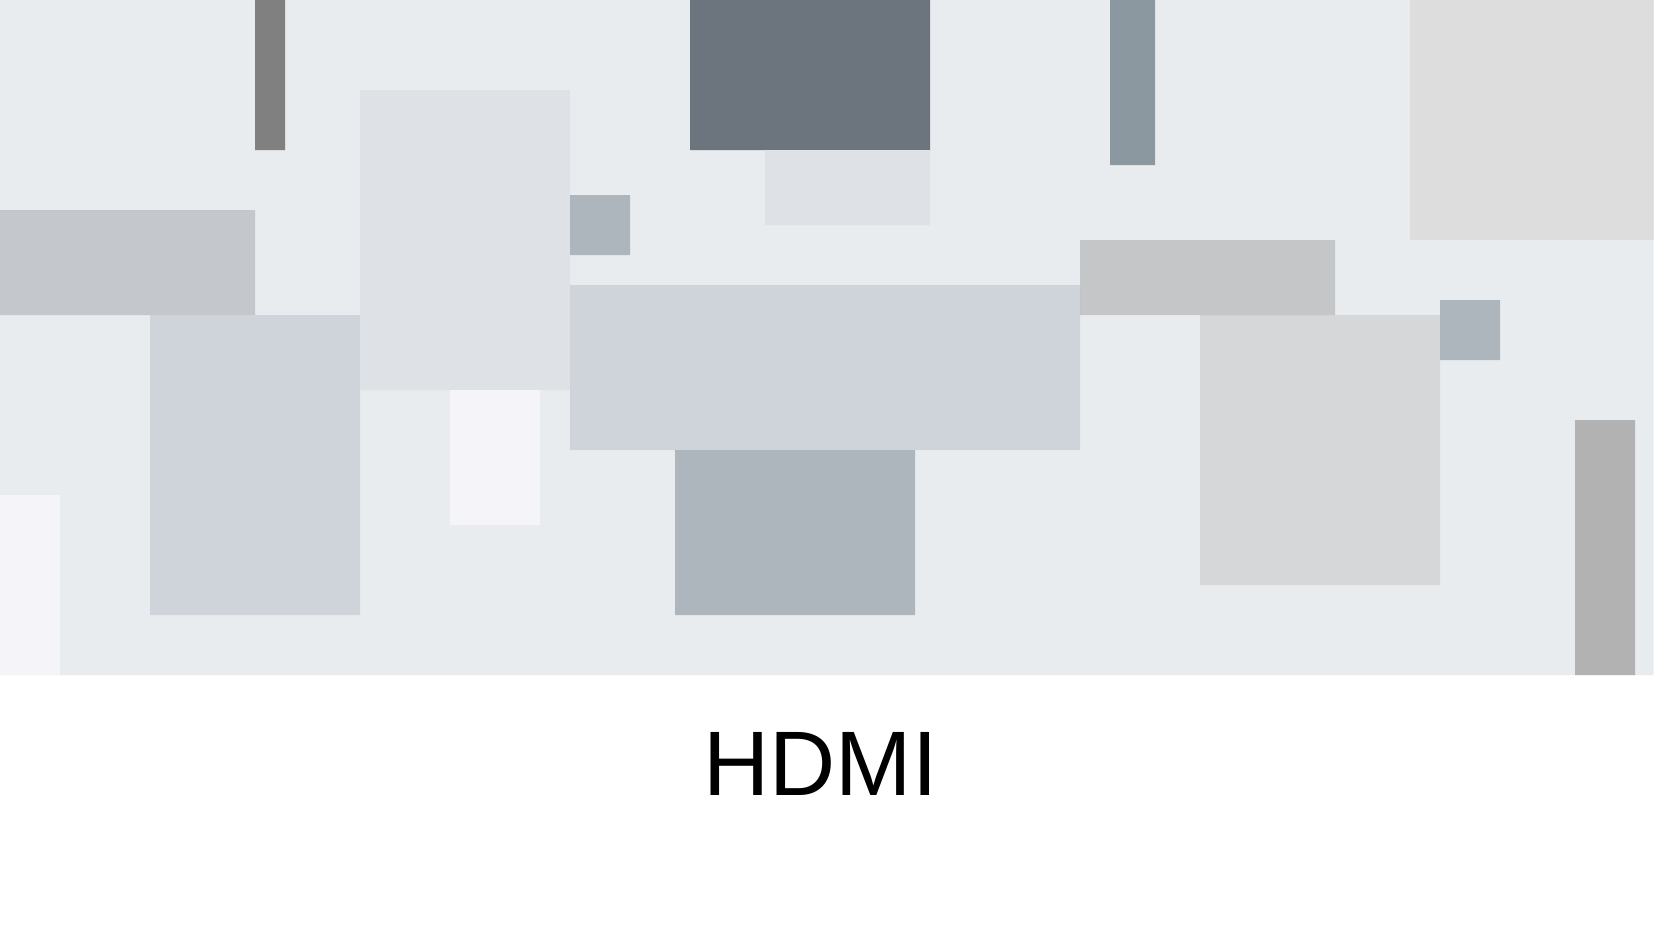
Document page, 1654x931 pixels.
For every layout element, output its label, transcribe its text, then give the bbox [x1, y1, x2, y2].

title HDMI [76, 685, 1565, 841]
